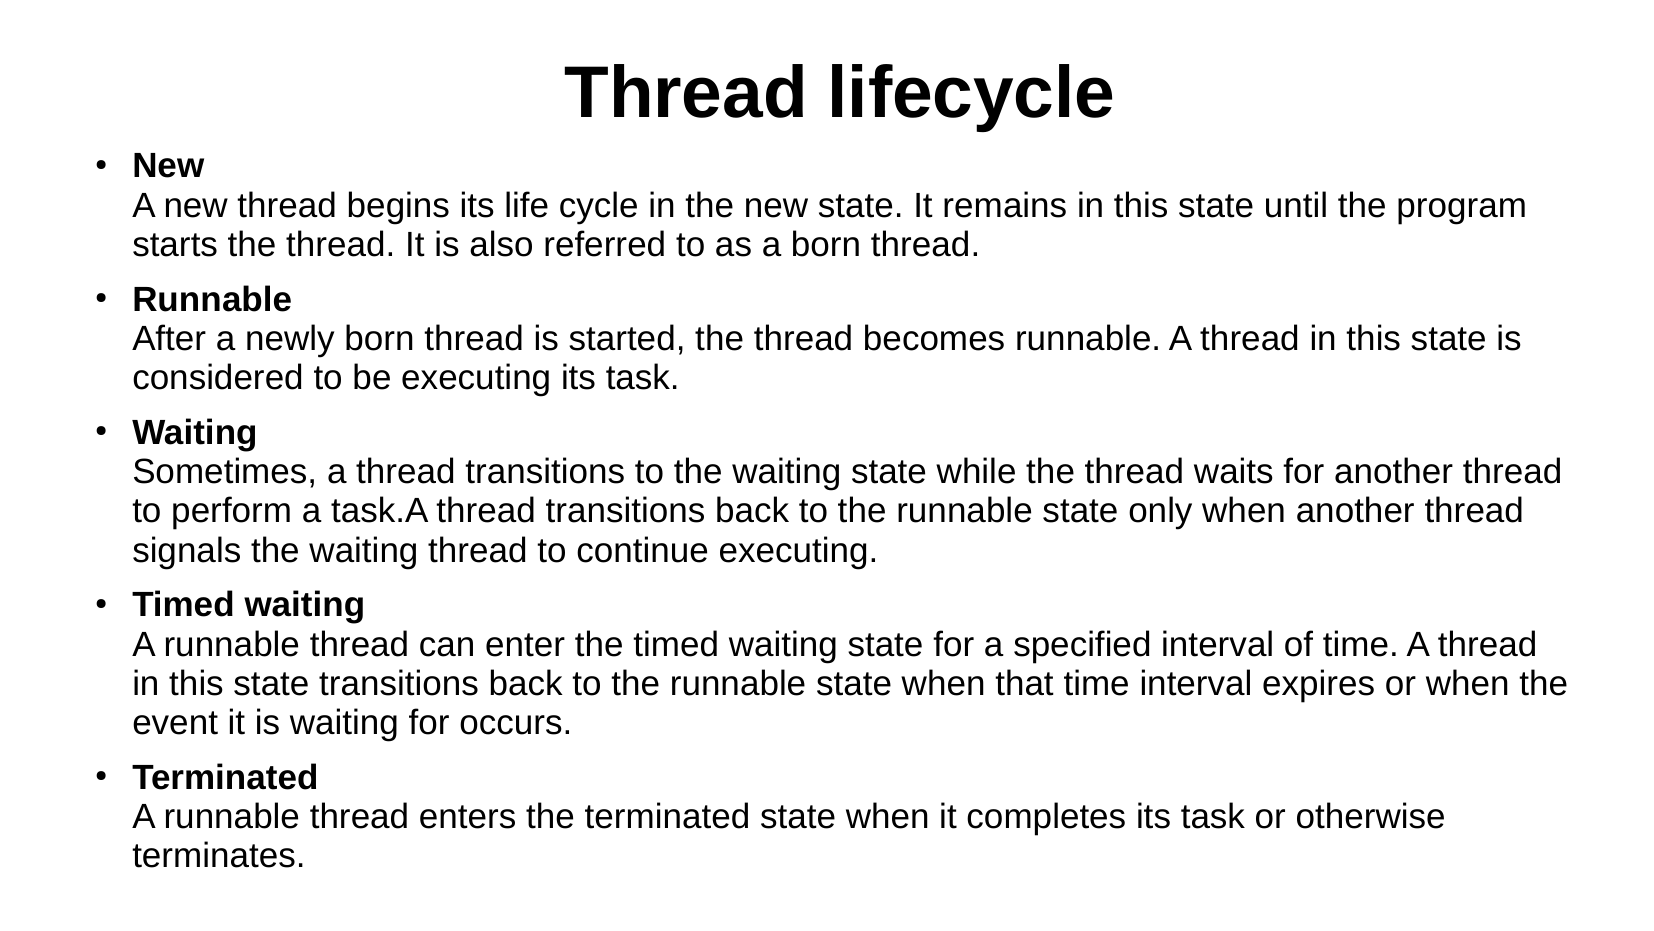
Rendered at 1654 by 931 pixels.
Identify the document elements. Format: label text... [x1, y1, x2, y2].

title Thread lifecycle [82, 37, 1571, 146]
list New A new thread begins its life cycle in the new state. It remains in this state until the program starts the thread. It is also referred to as a born thread. Runnable After a newly born thread is started, the thread becomes runnable. A thread in this state is considered to be executing its task. Waiting Sometimes, a thread transitions to the waiting state while the thread waits for another thread to perform a task.A thread transitions back to the runnable state only when another thread signals the waiting thread to continue executing. Timed waiting A runnable thread can enter the timed waiting state for a specified interval of time. A thread in this state transitions back to the runnable state when that time interval expires or when the event it is waiting for occurs. Terminated A runnable thread enters the terminated state when it completes its task or otherwise terminates. [82, 146, 1571, 877]
